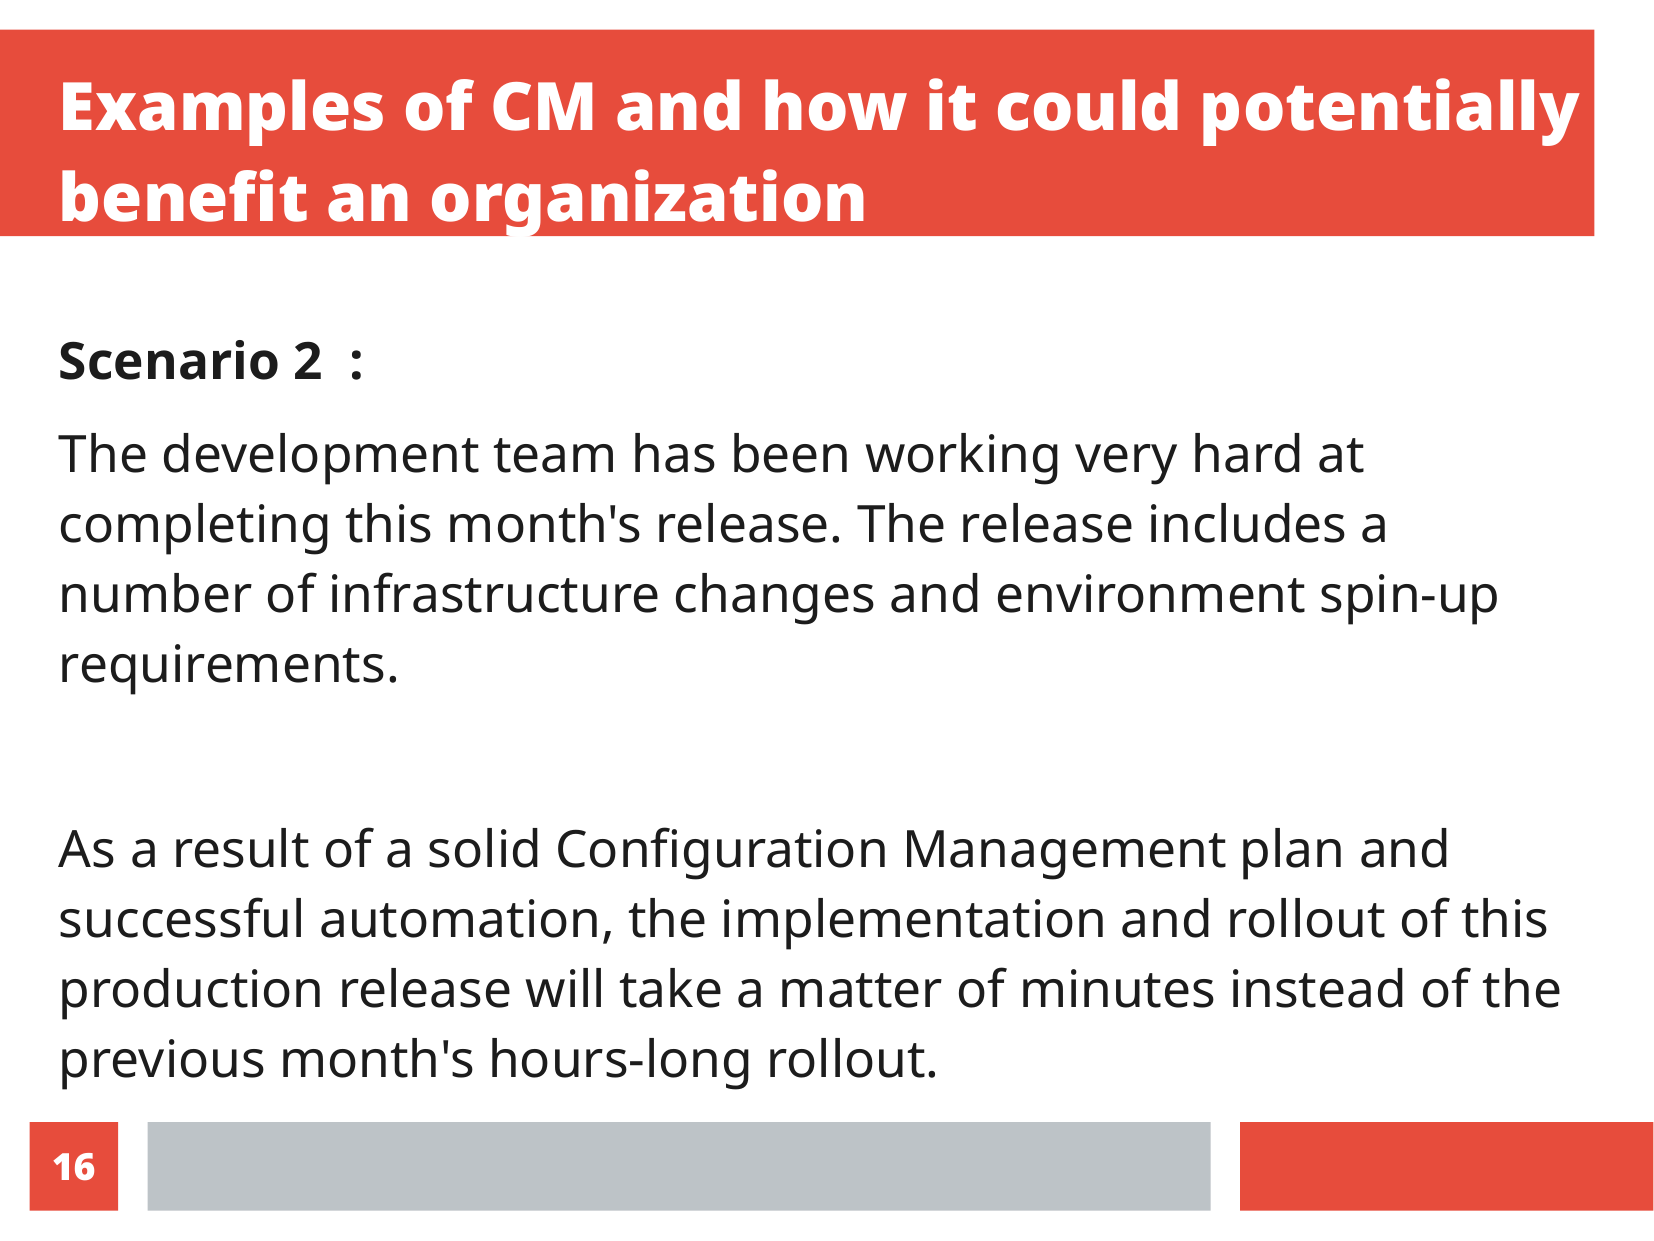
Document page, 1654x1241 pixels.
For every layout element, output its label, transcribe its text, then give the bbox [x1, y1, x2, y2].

title Examples of CM and how it could potentially benefit an organization [59, 59, 1595, 207]
list Scenario 2 : The development team has been working very hard at completing this month's release. The release includes a number of infrastructure changes and environment spin-up requirements. As a result of a solid Configuration Management plan and successful automation, the implementation and rollout of this production release will take a matter of minutes instead of the previous month's hours-long rollout. [59, 324, 1565, 1093]
